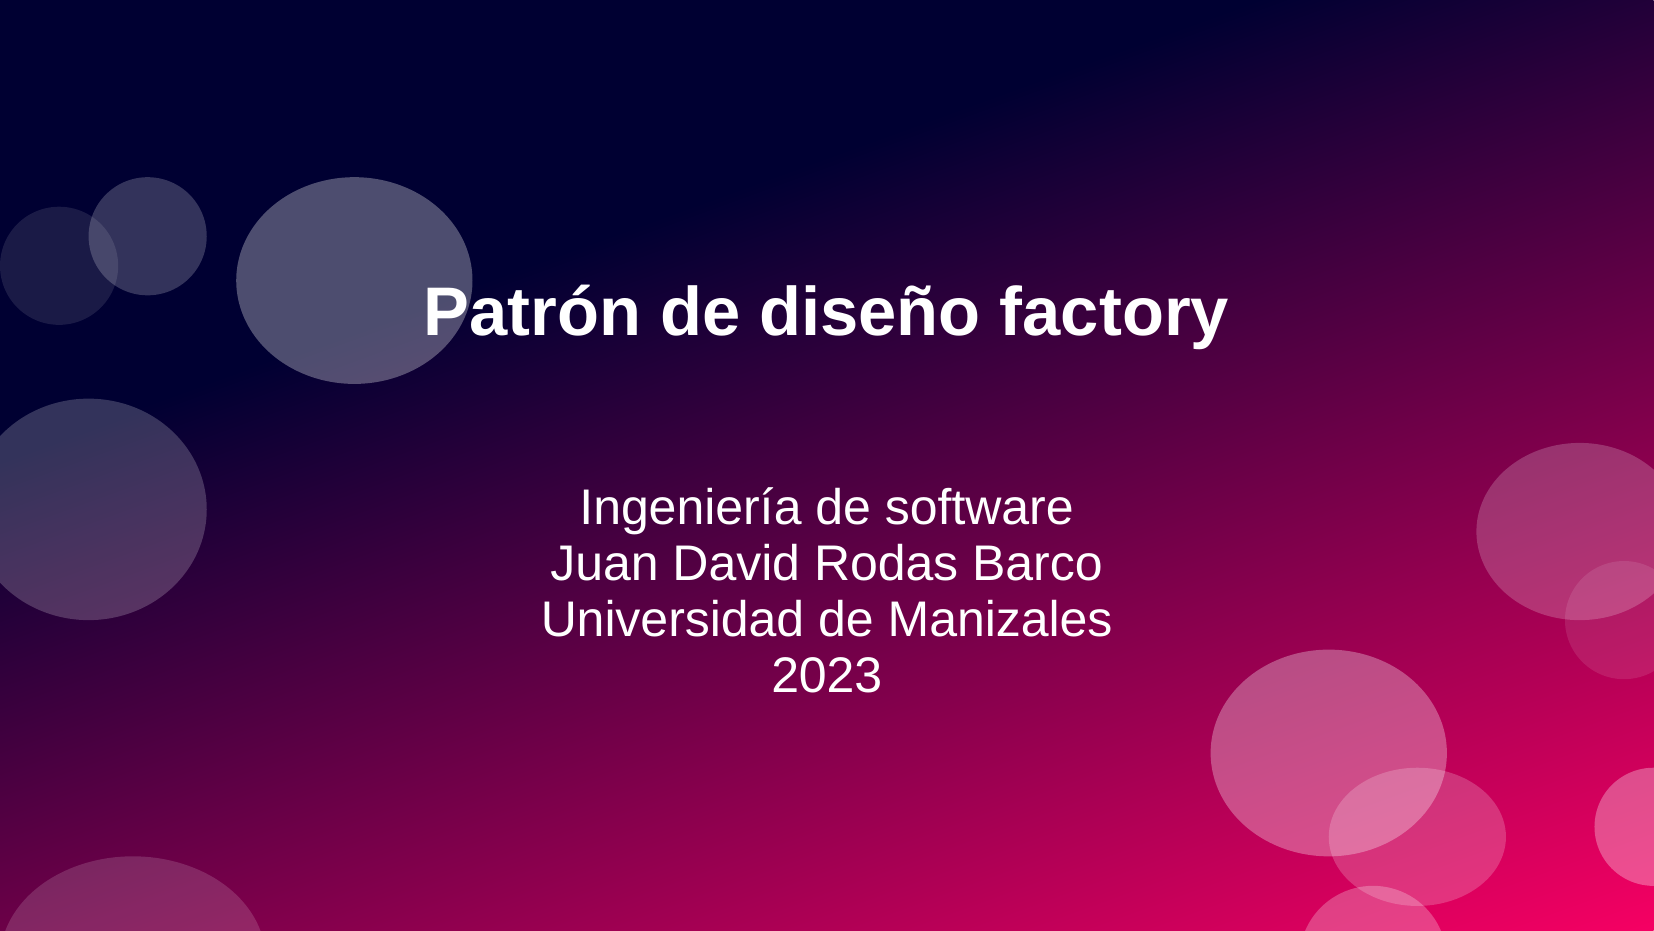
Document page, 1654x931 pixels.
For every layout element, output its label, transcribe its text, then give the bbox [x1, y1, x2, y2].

title Patrón de diseño factory [82, 234, 1571, 390]
subtitle Ingeniería de software Juan David Rodas Barco Universidad de Manizales 2023 [82, 425, 1571, 758]
